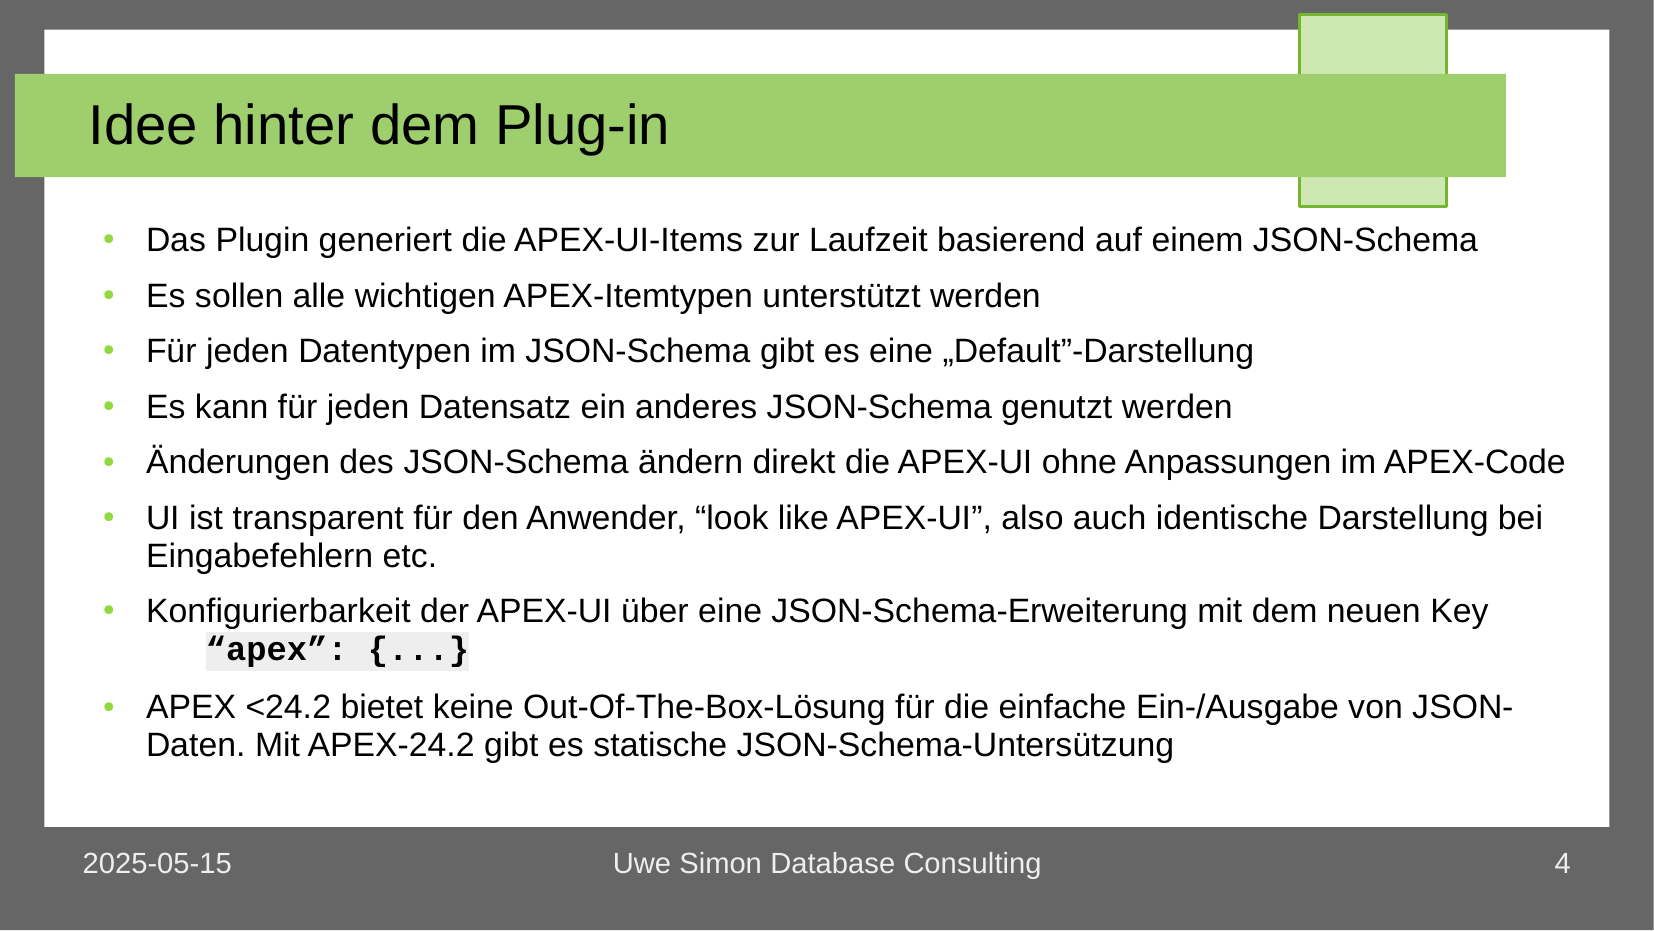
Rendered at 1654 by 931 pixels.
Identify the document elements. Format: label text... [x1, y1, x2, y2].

list Das Plugin generiert die APEX-UI-Items zur Laufzeit basierend auf einem JSON-Schema Es sollen alle wichtigen APEX-Itemtypen unterstützt werden Für jeden Datentypen im JSON-Schema gibt es eine „Default”-Darstellung Es kann für jeden Datensatz ein anderes JSON-Schema genutzt werden Änderungen des JSON-Schema ändern direkt die APEX-UI ohne Anpassungen im APEX-Code UI ist transparent für den Anwender, “look like APEX-UI”, also auch identische Darstellung bei Eingabefehlern etc. Konfigurierbarkeit der APEX-UI über eine JSON-Schema-Erweiterung mit dem neuen Key “apex”: {...} APEX <24.2 bietet keine Out-Of-The-Box-Lösung für die einfache Ein-/Ausgabe von JSON-Daten. Mit APEX-24.2 gibt es statische JSON-Schema-Untersützung [88, 221, 1565, 798]
title Idee hinter dem Plug-in [88, 73, 1506, 178]
